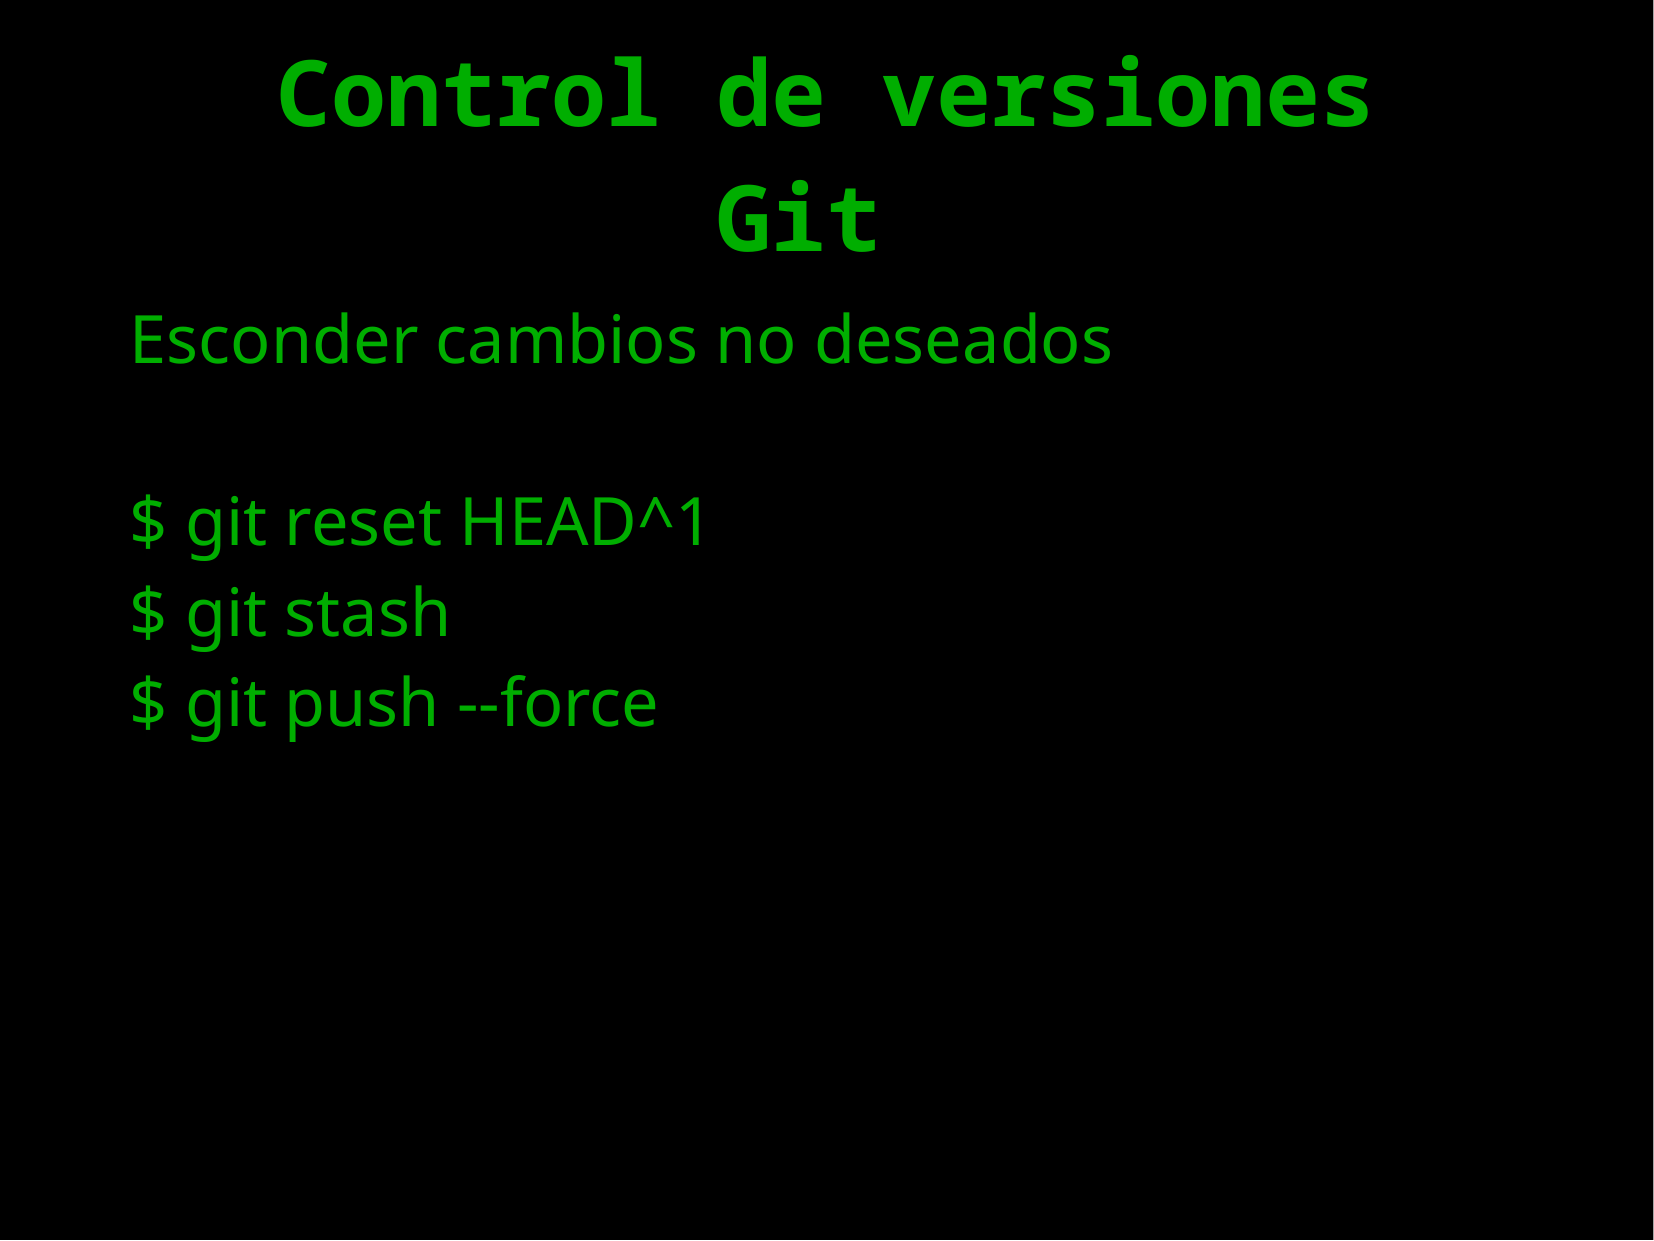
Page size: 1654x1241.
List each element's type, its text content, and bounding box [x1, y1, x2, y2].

title Control de versiones Git [82, 43, 1571, 263]
text_box Esconder cambios no deseados $ git reset HEAD^1 $ git stash $ git push --force [106, 319, 1595, 993]
